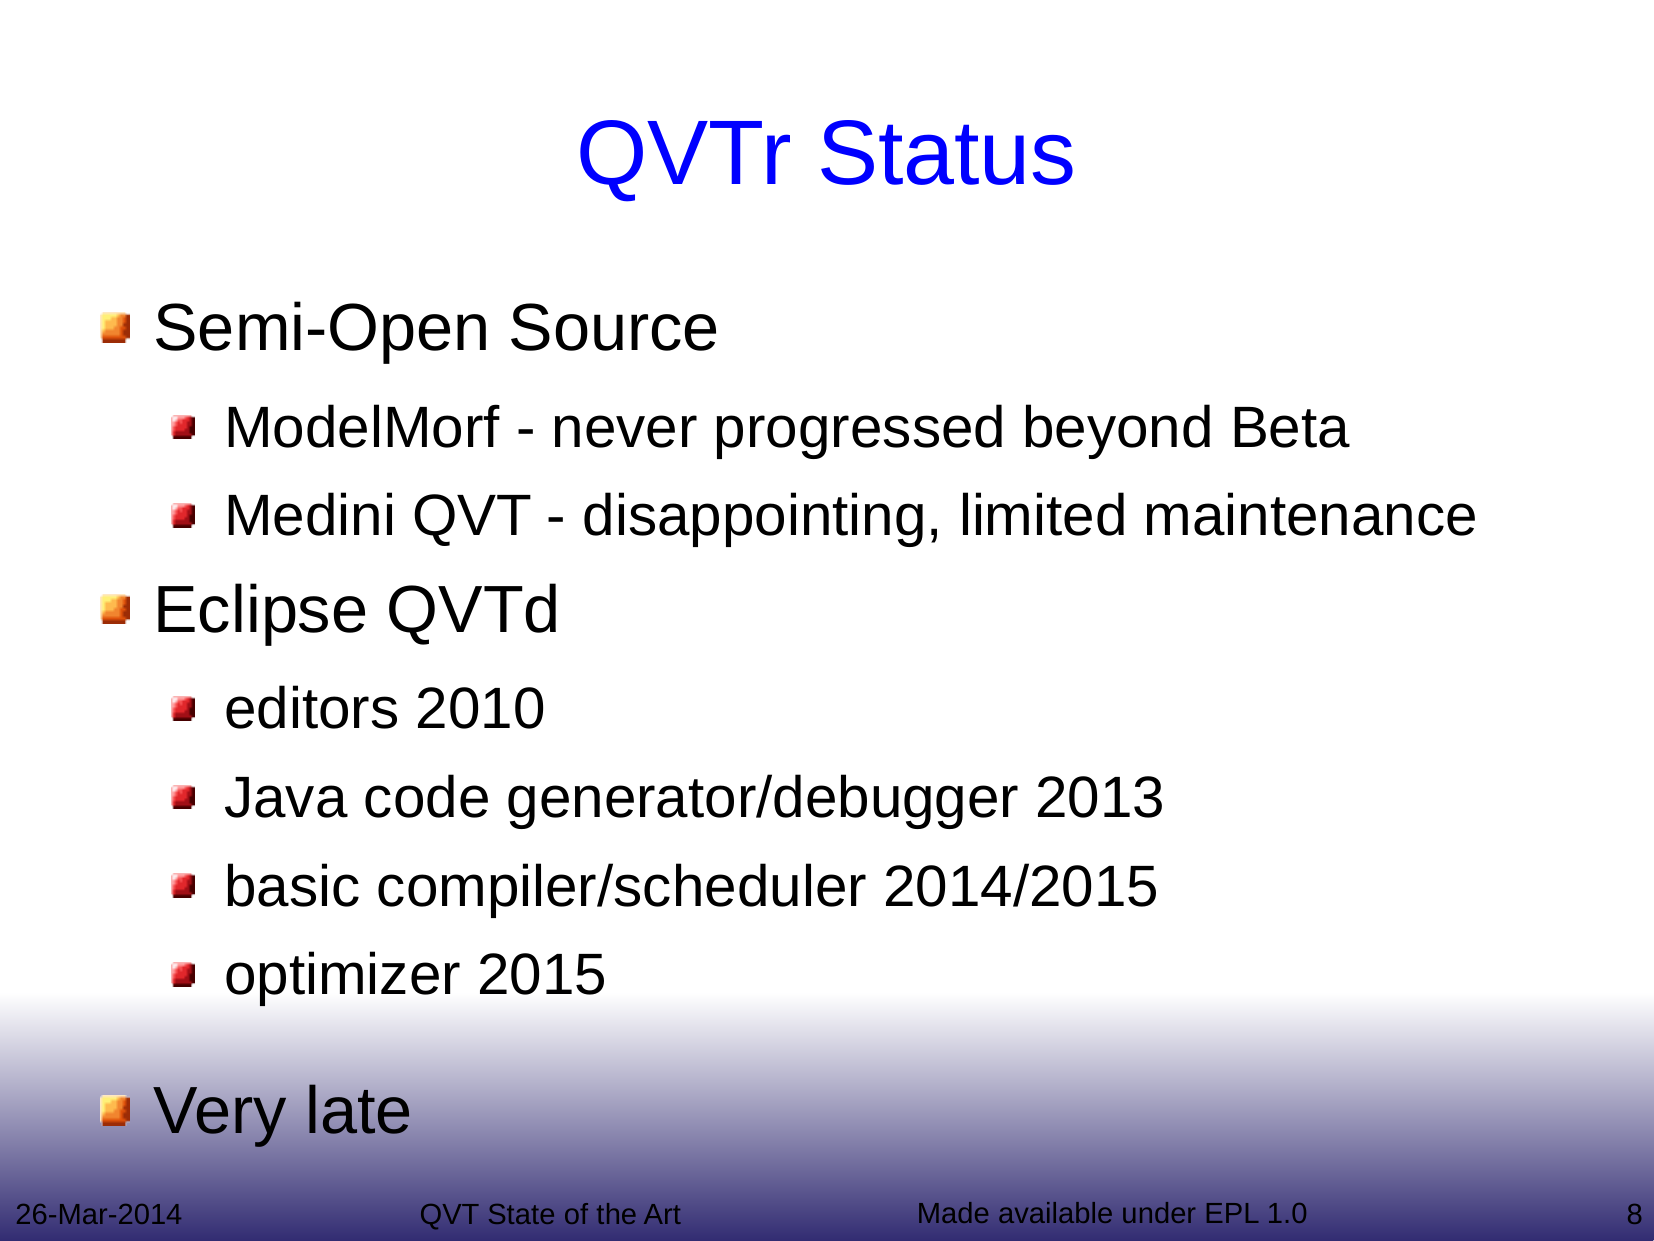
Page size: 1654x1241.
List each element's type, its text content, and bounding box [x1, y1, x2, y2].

list Semi-Open Source ModelMorf - never progressed beyond Beta Medini QVT - disappointing, limited maintenance Eclipse QVTd editors 2010 Java code generator/debugger 2013 basic compiler/scheduler 2014/2015 optimizer 2015 Very late [82, 290, 1571, 1147]
title QVTr Status [82, 49, 1571, 257]
